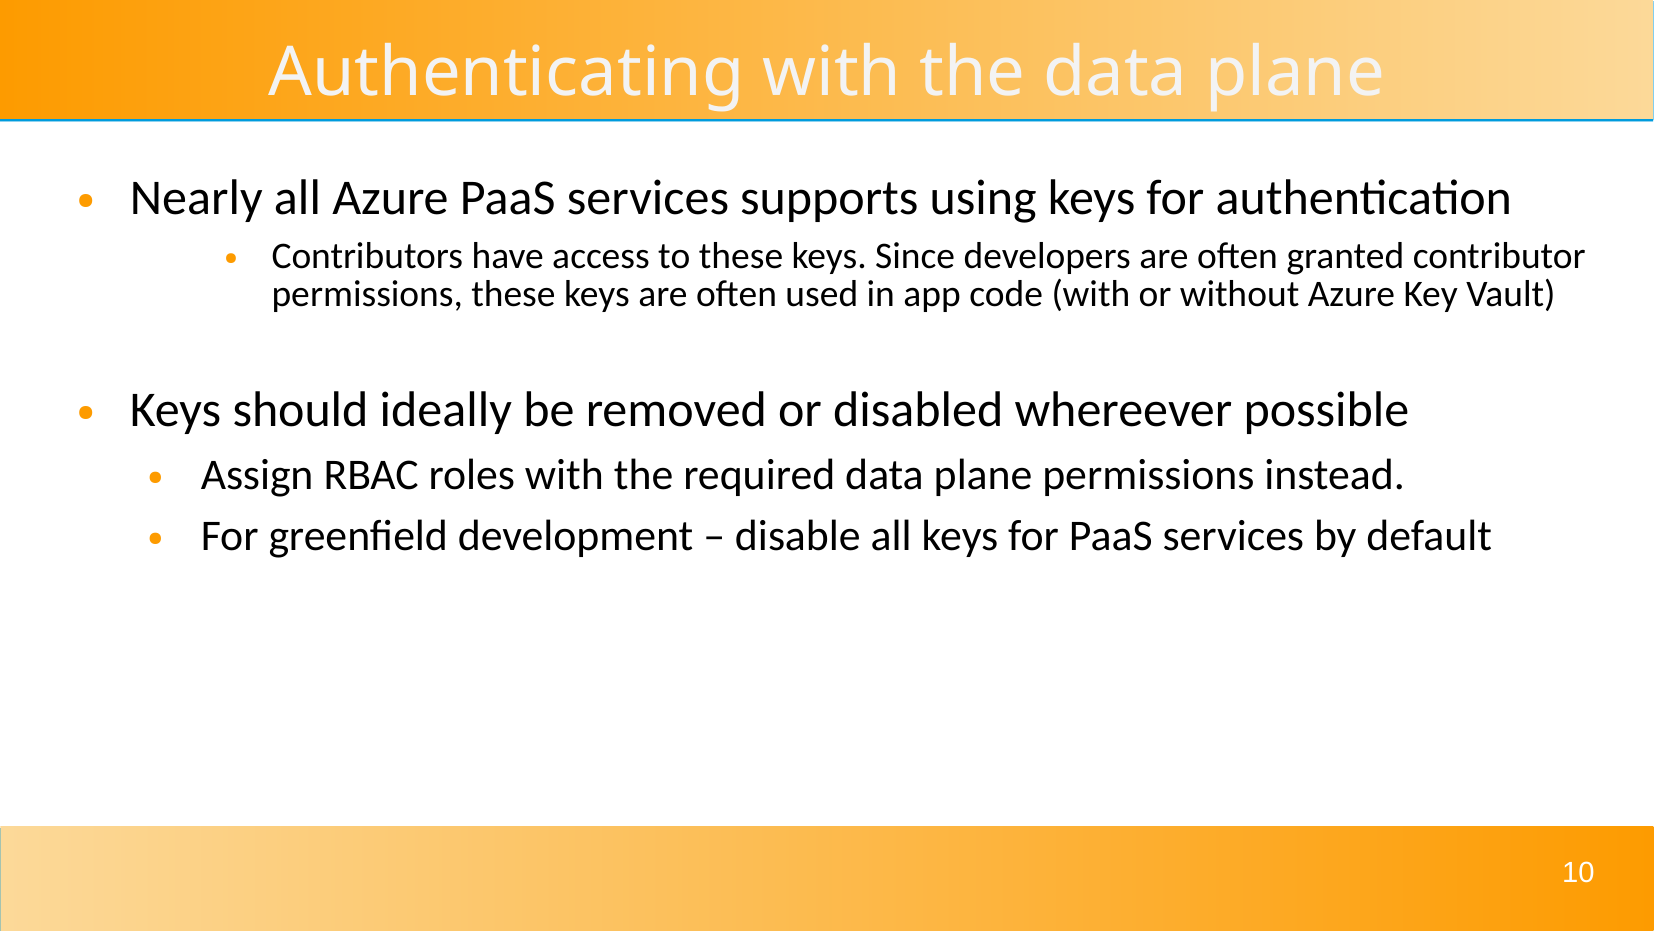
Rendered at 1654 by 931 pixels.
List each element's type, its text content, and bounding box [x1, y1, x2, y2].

title Authenticating with the data plane [59, 26, 1595, 111]
list Nearly all Azure PaaS services supports using keys for authentication Contributors have access to these keys. Since developers are often granted contributor permissions, these keys are often used in app code (with or without Azure Key Vault) Keys should ideally be removed or disabled whereever possible Assign RBAC roles with the required data plane permissions instead. For greenfield development – disable all keys for PaaS services by default [59, 177, 1595, 768]
